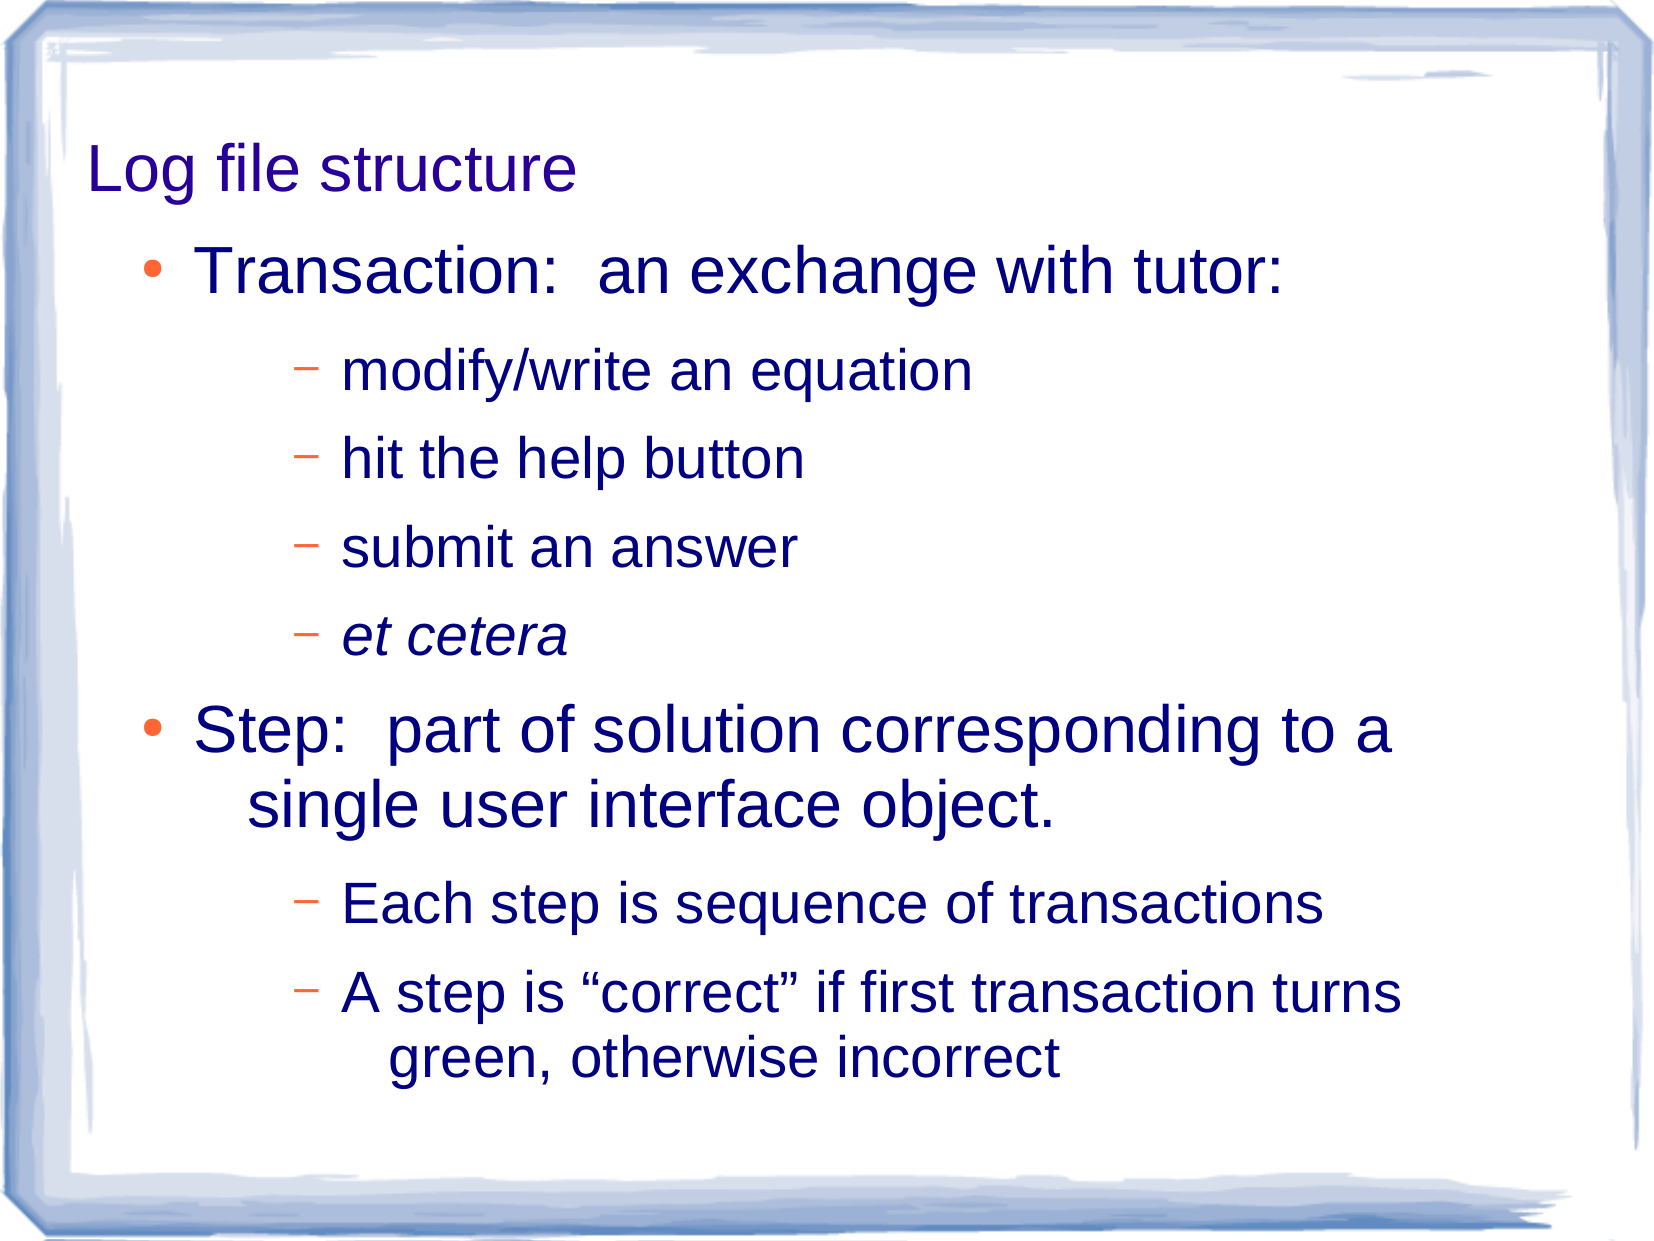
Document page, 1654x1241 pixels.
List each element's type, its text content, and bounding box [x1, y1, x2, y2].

list Transaction: an exchange with tutor: modify/write an equation hit the help button submit an answer et cetera Step: part of solution corresponding to a single user interface object. Each step is sequence of transactions A step is “correct” if first transaction turns green, otherwise incorrect [105, 232, 1559, 1089]
picture [0, 0, 1654, 1241]
title Log file structure [86, 112, 1576, 226]
